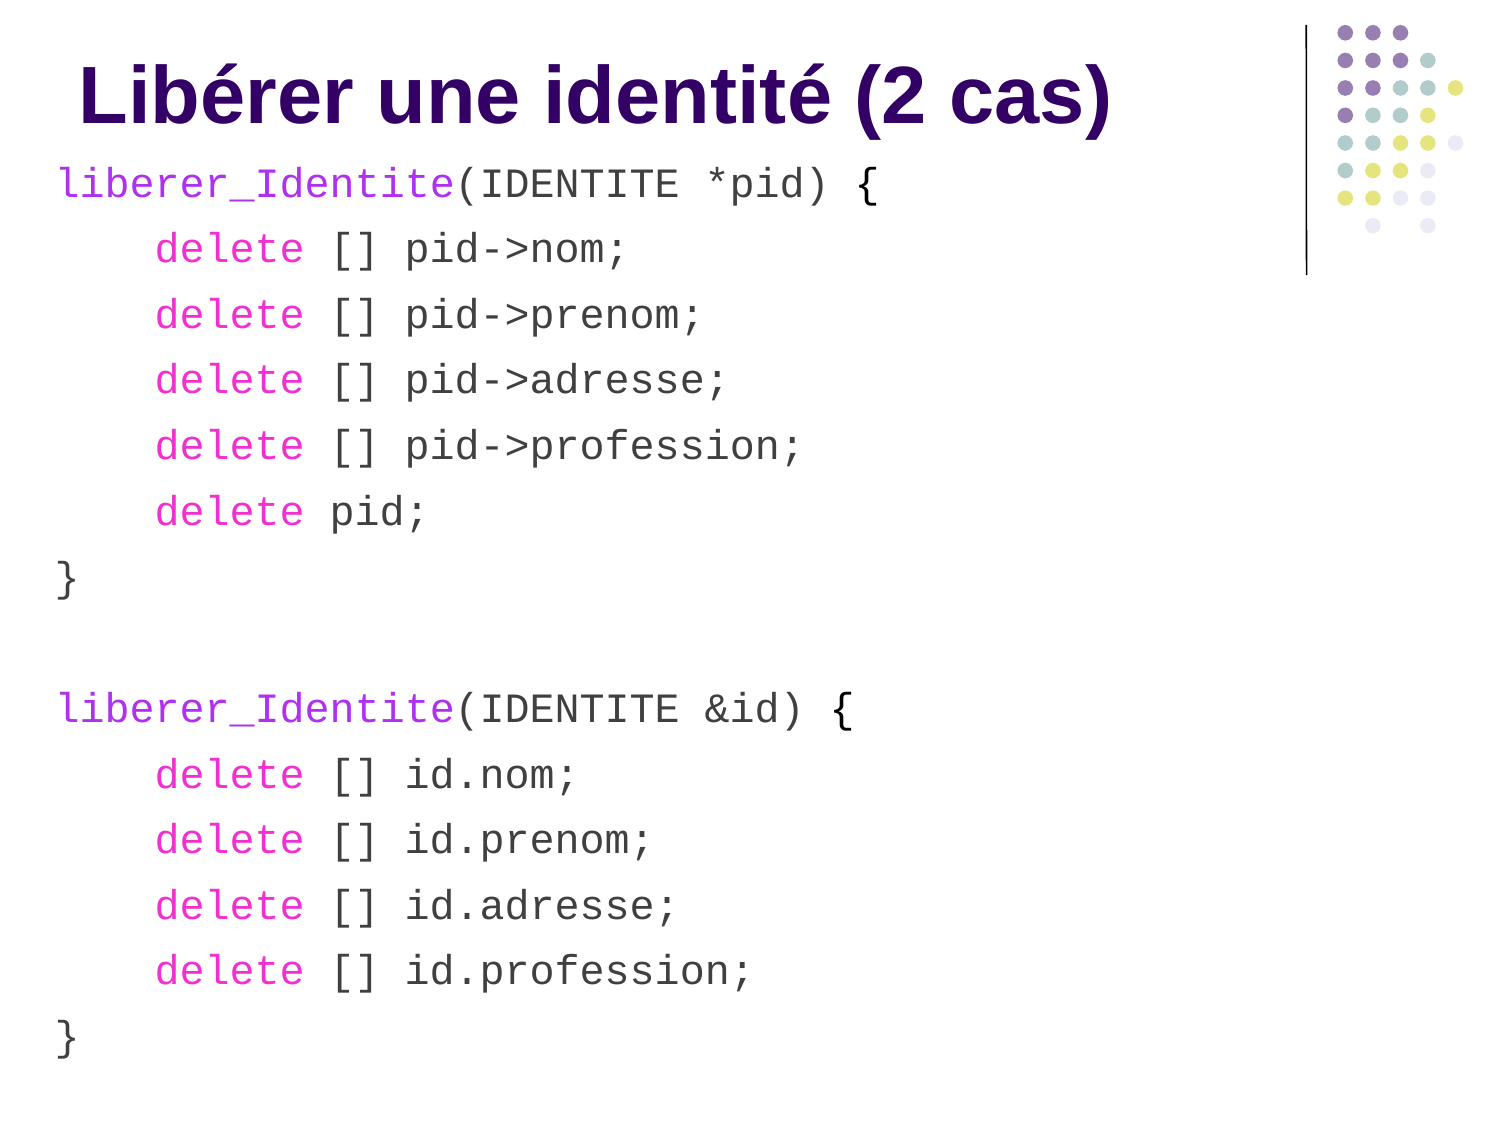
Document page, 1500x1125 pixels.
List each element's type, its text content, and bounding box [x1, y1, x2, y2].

list liberer_Identite(IDENTITE *pid) { delete [] pid->nom; delete [] pid->prenom; delete [] pid->adresse; delete [] pid->profession; delete pid; } liberer_Identite(IDENTITE &id) { delete [] id.nom; delete [] id.prenom; delete [] id.adresse; delete [] id.profession; } [39, 147, 1388, 1114]
title Libérer une identité (2 cas) [63, 5, 1300, 147]
